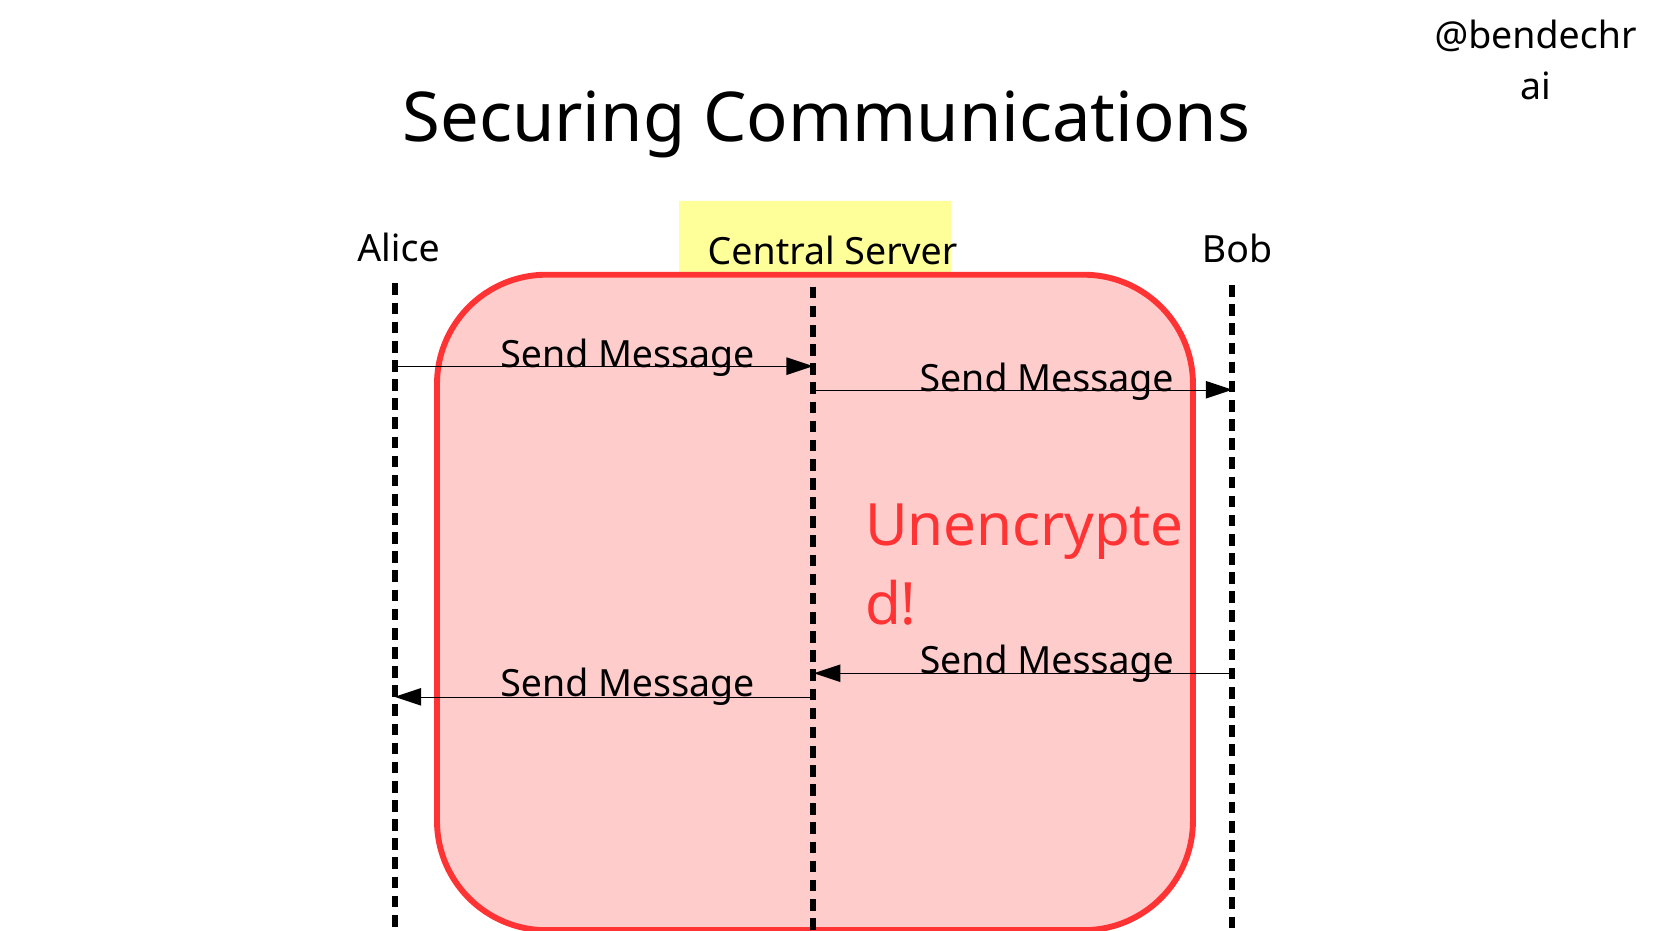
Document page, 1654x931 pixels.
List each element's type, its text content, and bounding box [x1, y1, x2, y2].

text_box Central Server [692, 216, 934, 275]
text_box Send Message [904, 343, 1152, 402]
text_box Send Message [904, 625, 1152, 684]
text_box [1158, 655, 1168, 661]
text_box Alice [342, 213, 447, 272]
title Securing Communications [82, 37, 1571, 193]
text_box [437, 200, 1193, 931]
text_box Send Message [485, 649, 733, 708]
text_box Bob [1187, 215, 1278, 274]
text_box [1158, 373, 1168, 379]
text_box Send Message [485, 320, 733, 378]
text_box [739, 349, 749, 355]
text_box Unencrypted! [850, 475, 1217, 567]
